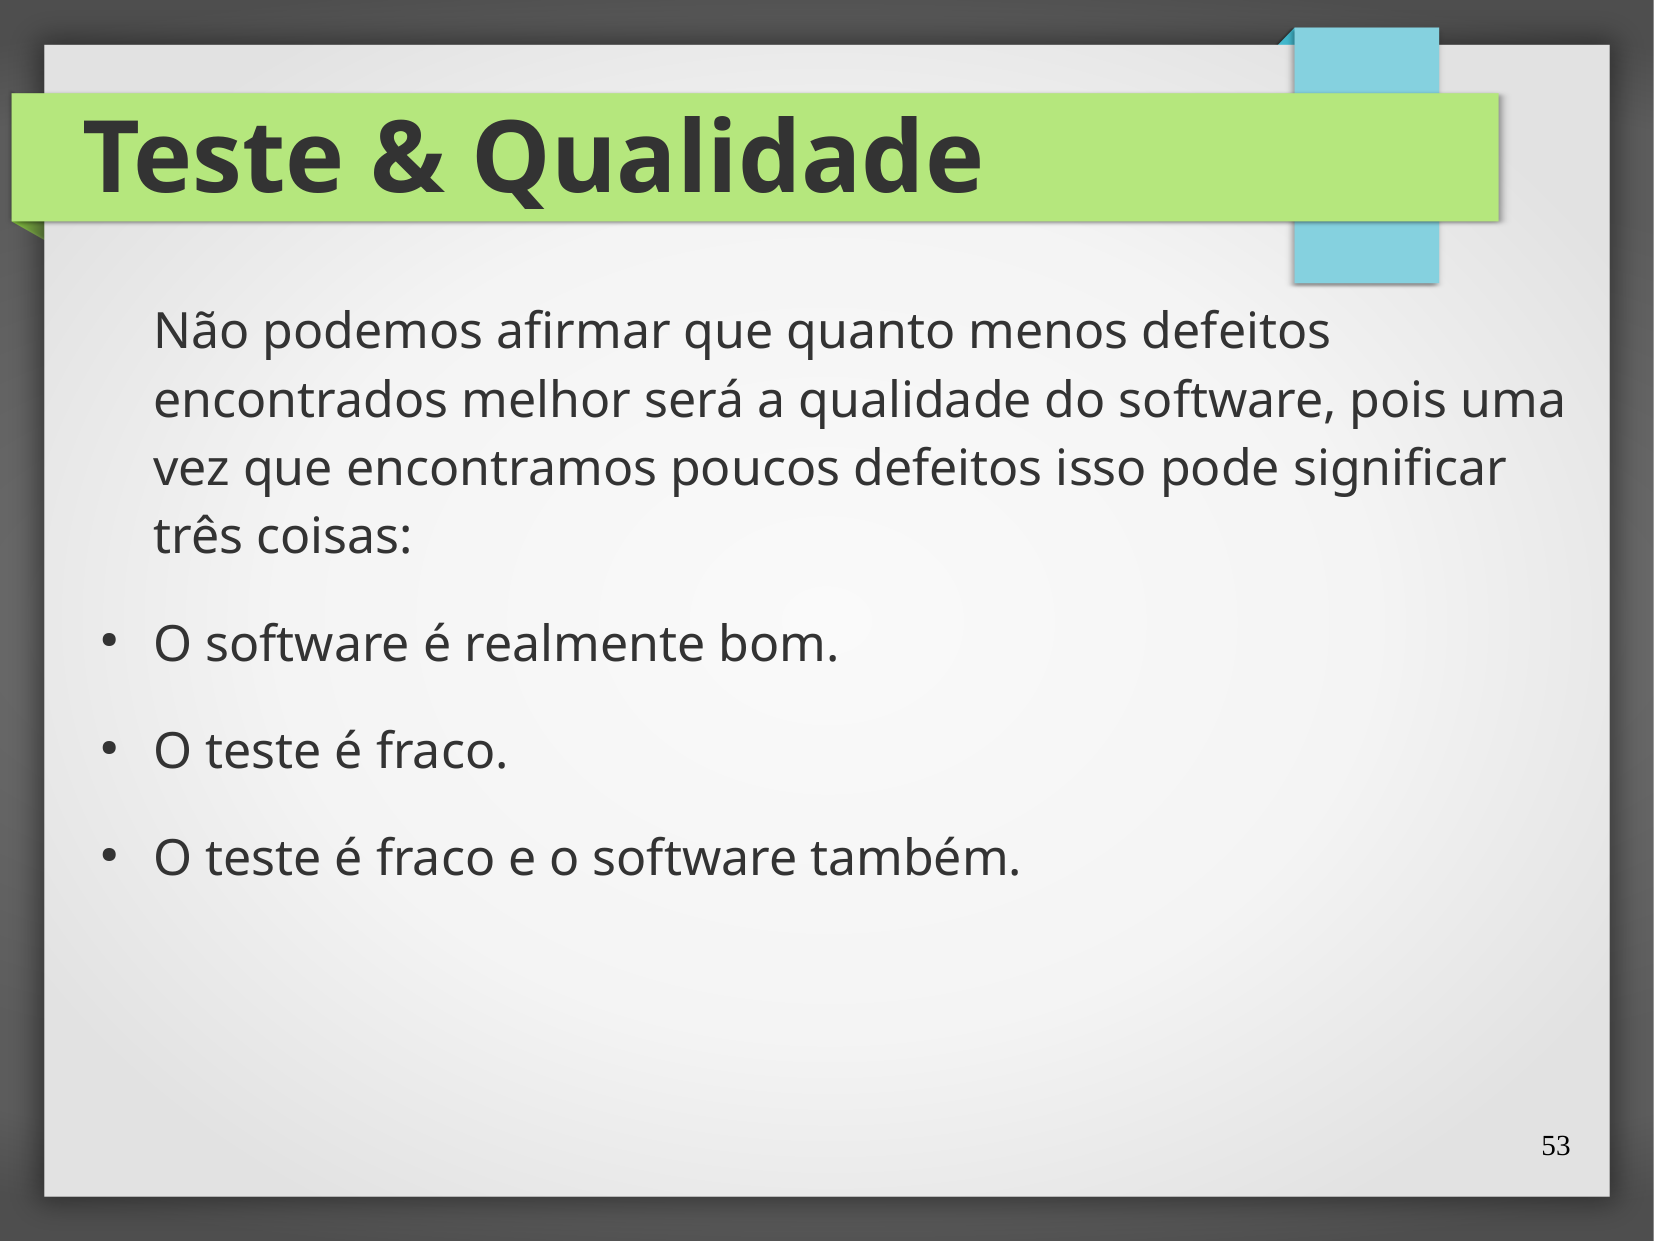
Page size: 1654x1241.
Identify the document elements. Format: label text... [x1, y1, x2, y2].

picture [0, 0, 1654, 1241]
title Teste & Qualidade [82, 94, 1264, 213]
list Não podemos afirmar que quanto menos defeitos encontrados melhor será a qualidade do software, pois uma vez que encontramos poucos defeitos isso pode significar três coisas: O software é realmente bom. O teste é fraco. O teste é fraco e o software também. [82, 295, 1571, 1015]
